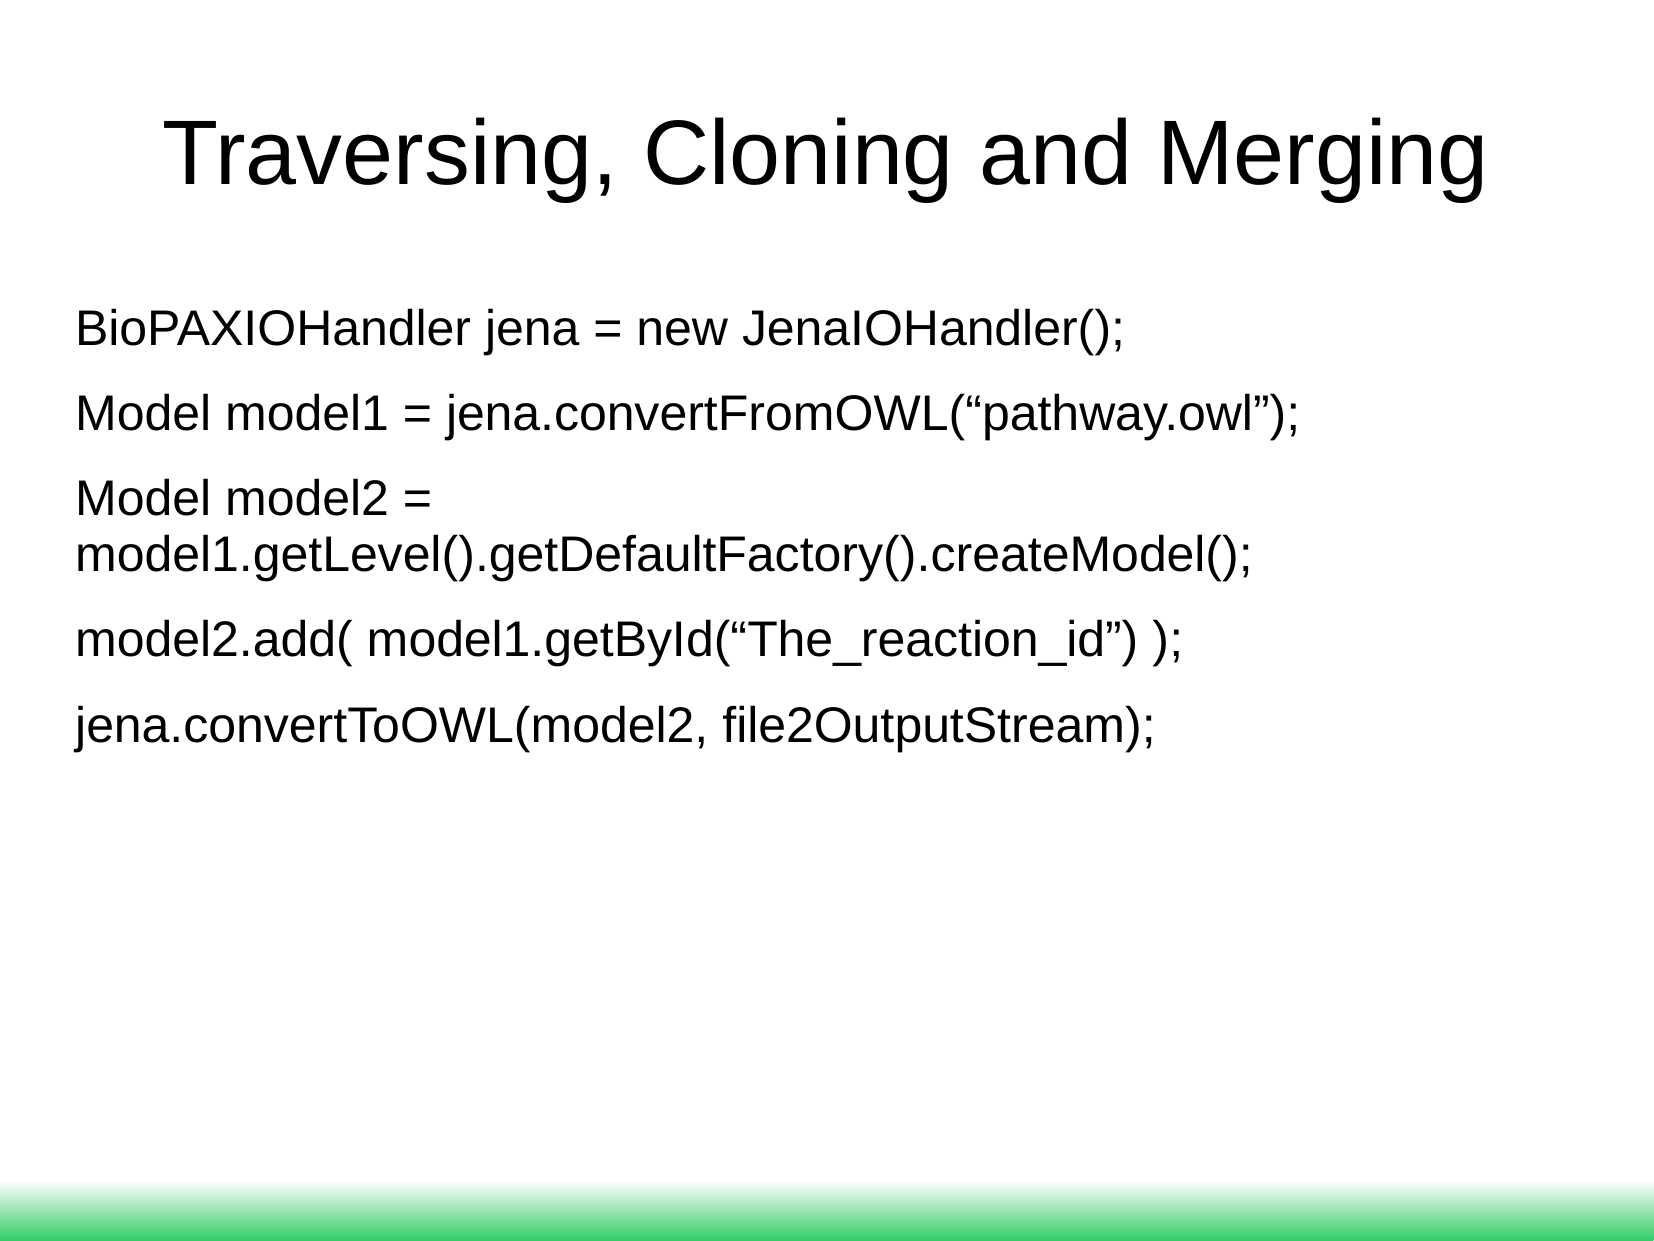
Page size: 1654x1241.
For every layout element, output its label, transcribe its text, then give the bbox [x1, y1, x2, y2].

title Traversing, Cloning and Merging [82, 49, 1571, 257]
list BioPAXIOHandler jena = new JenaIOHandler(); Model model1 = jena.convertFromOWL(“pathway.owl”); Model model2 = model1.getLevel().getDefaultFactory().createModel(); model2.add( model1.getById(“The_reaction_id”) ); jena.convertToOWL(model2, file2OutputStream); [75, 300, 1571, 1109]
